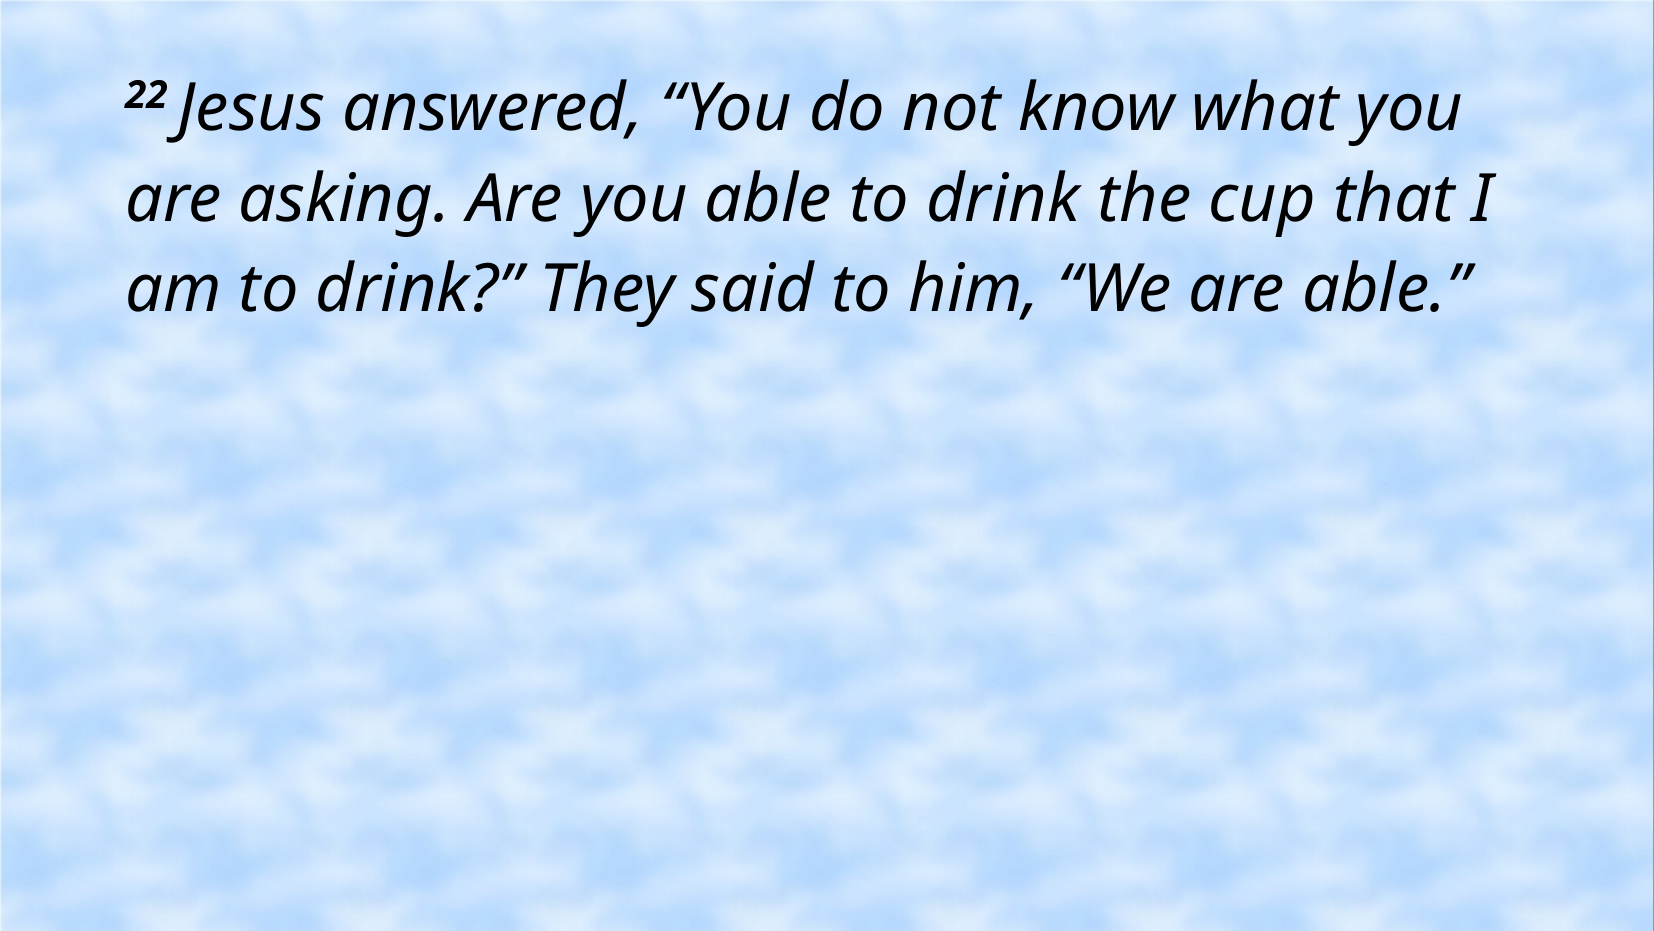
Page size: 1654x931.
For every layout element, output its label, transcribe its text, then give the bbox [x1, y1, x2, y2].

text_box 22 Jesus answered, “You do not know what you are asking. Are you able to drink the cup that I am to drink?” They said to him, “We are able.” [109, 51, 1550, 333]
picture [0, 0, 1654, 931]
